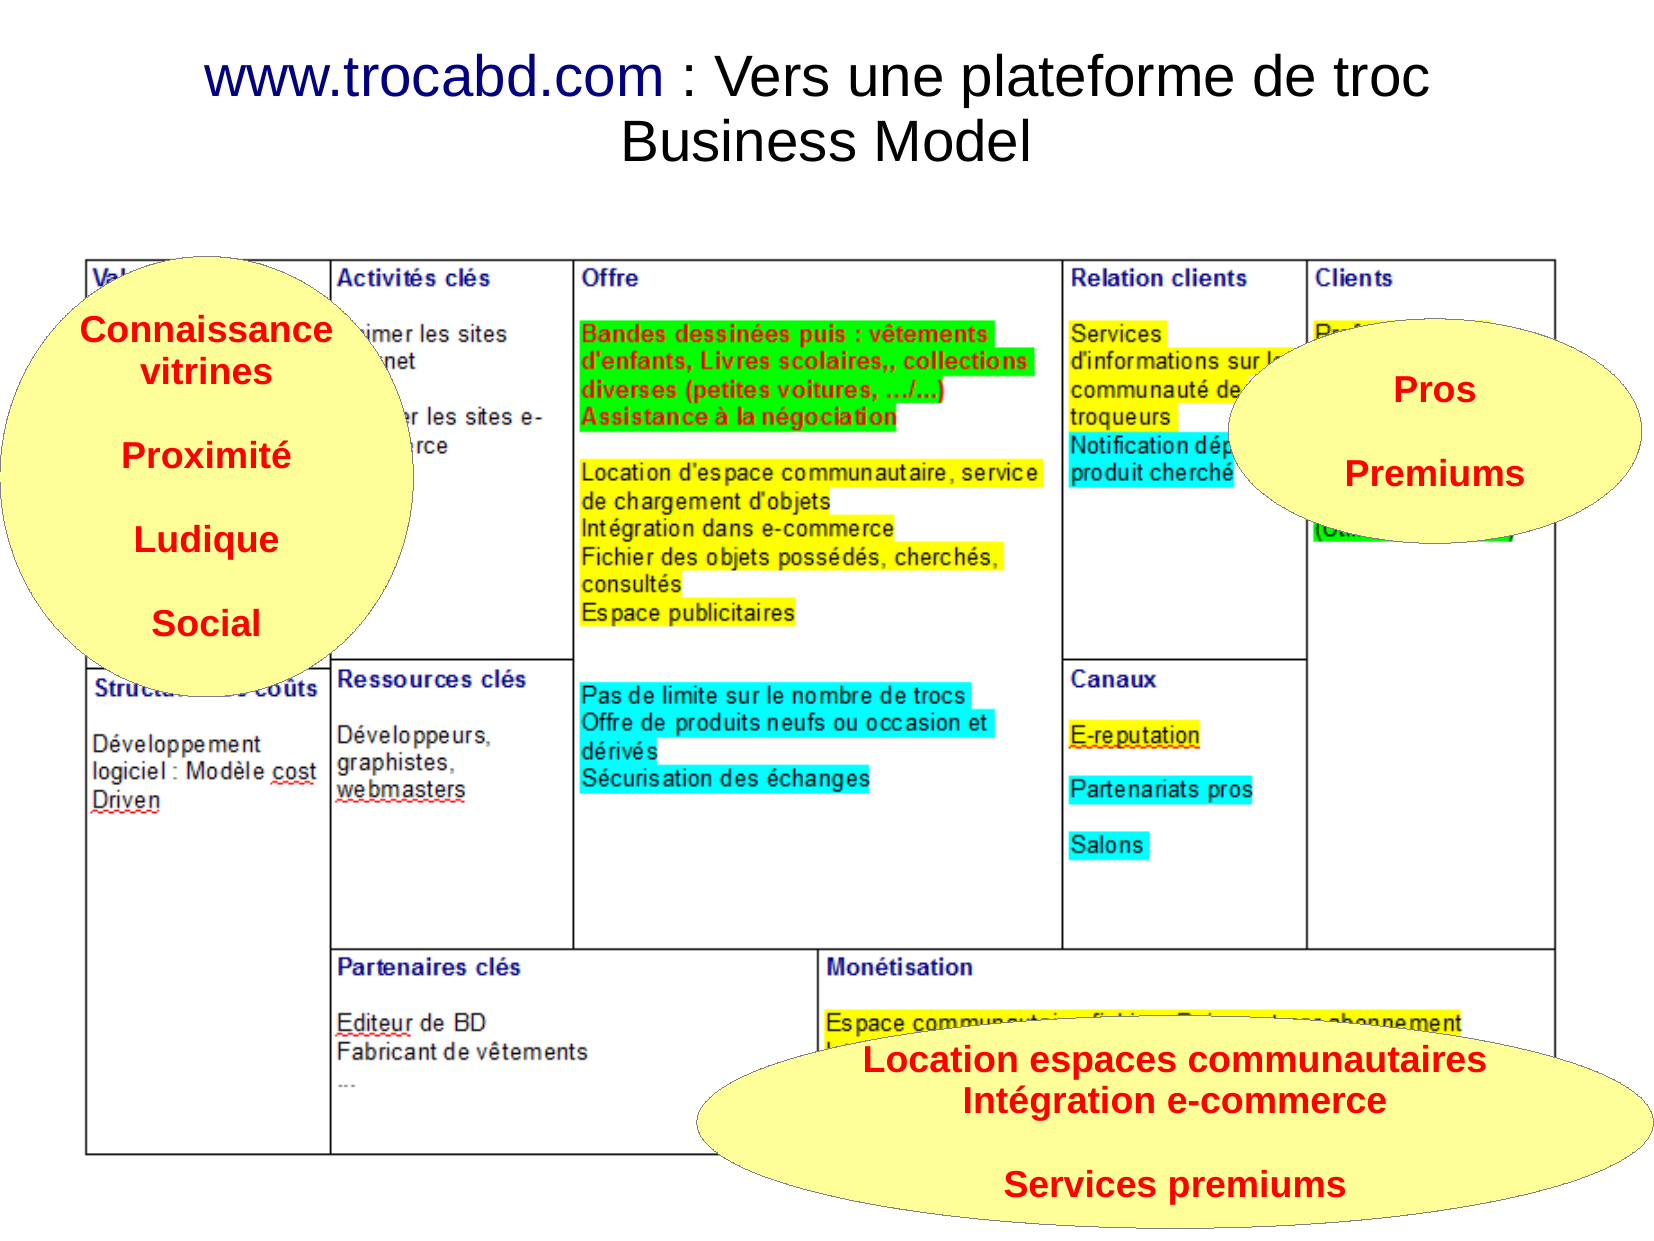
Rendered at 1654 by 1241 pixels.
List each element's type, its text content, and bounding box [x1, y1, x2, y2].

picture [82, 256, 1560, 1161]
text_box Pros Premiums [1228, 318, 1642, 544]
title www.trocabd.com : Vers une plateforme de troc Business Model [82, 5, 1571, 213]
text_box Connaissance vitrines Proximité Ludique Social [0, 256, 414, 697]
text_box Location espaces communautaires Intégration e-commerce Services premiums [696, 1015, 1654, 1229]
picture [82, 256, 192, 300]
